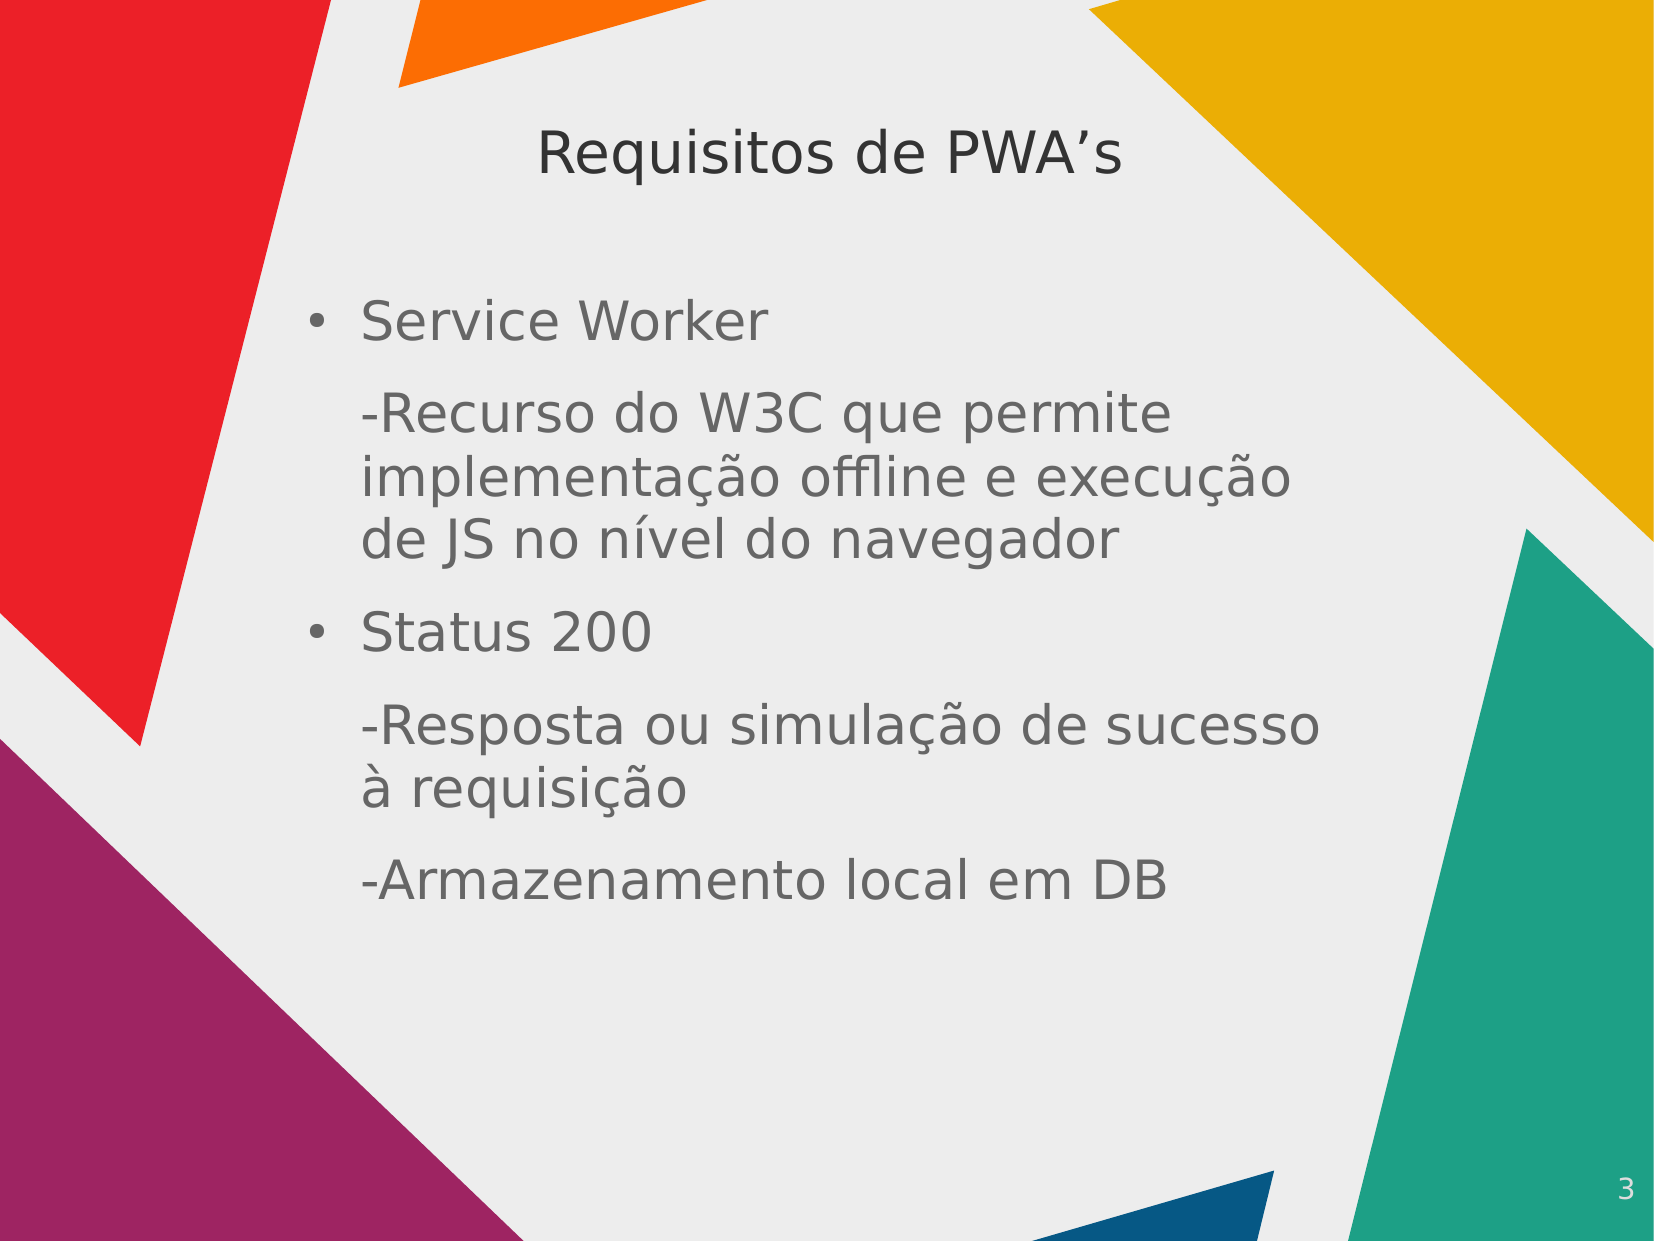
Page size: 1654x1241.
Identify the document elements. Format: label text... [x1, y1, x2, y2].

list Service Worker -Recurso do W3C que permite implementação offline e execução de JS no nível do navegador Status 200 -Resposta ou simulação de sucesso à requisição -Armazenamento local em DB [289, 290, 1372, 1090]
title Requisitos de PWA’s [289, 49, 1372, 257]
